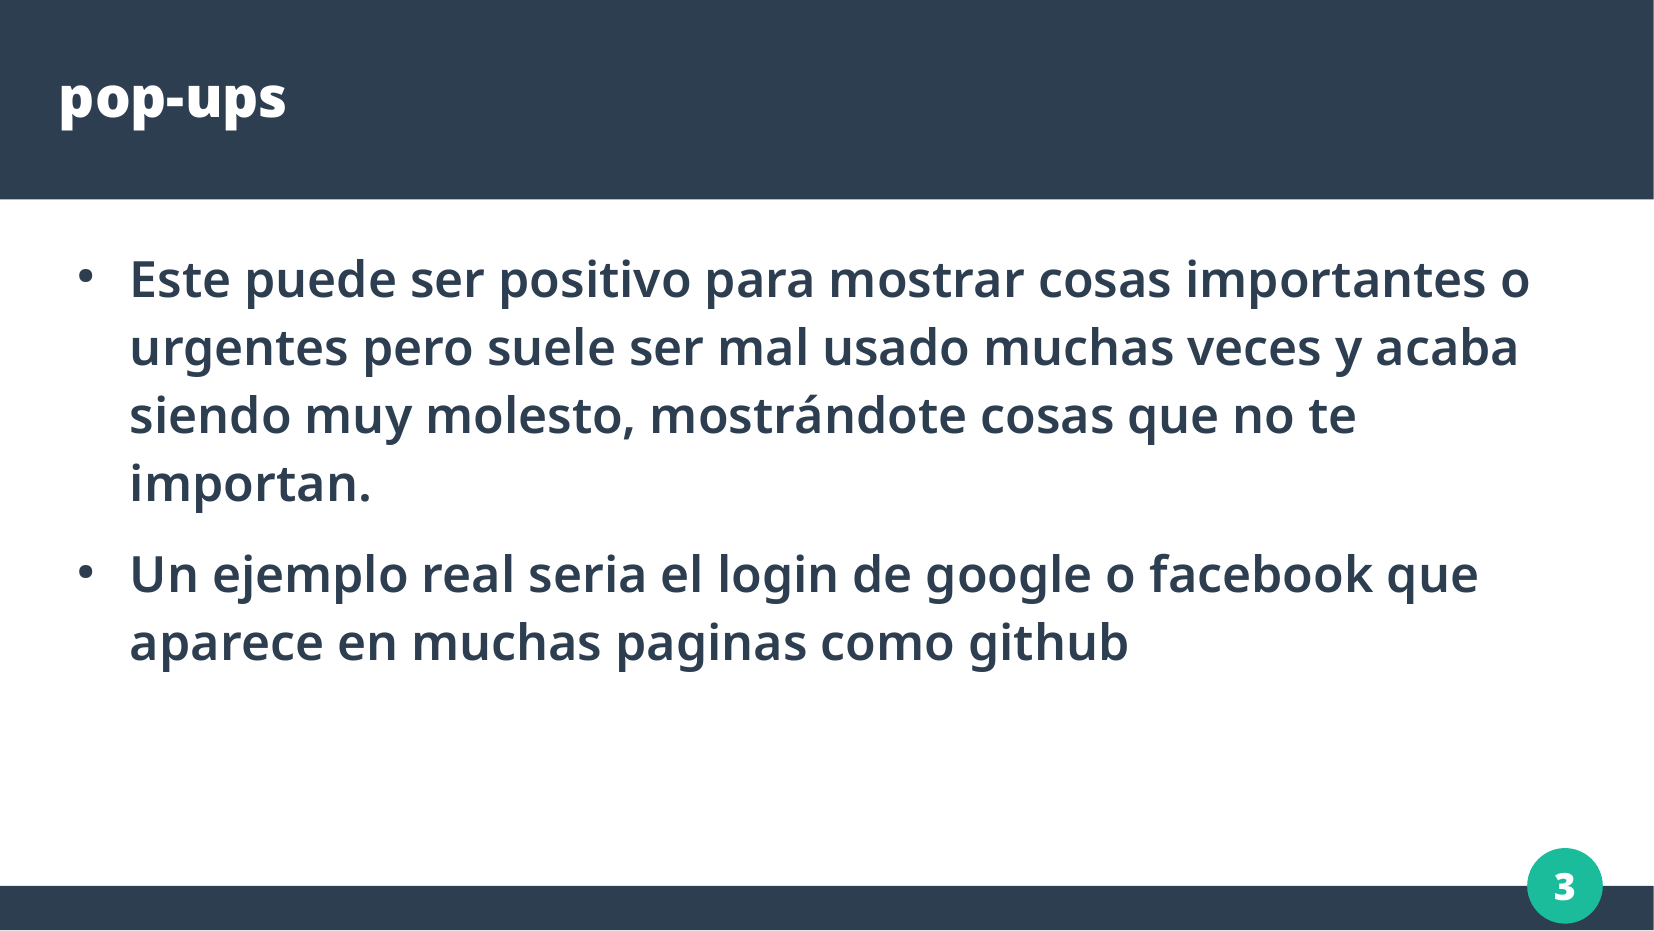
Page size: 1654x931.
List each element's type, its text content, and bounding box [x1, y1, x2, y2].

list Este puede ser positivo para mostrar cosas importantes o urgentes pero suele ser mal usado muchas veces y acaba siendo muy molesto, mostrándote cosas que no te importan. Un ejemplo real seria el login de google o facebook que aparece en muchas paginas como github [59, 243, 1595, 864]
title pop-ups [59, 37, 1595, 156]
